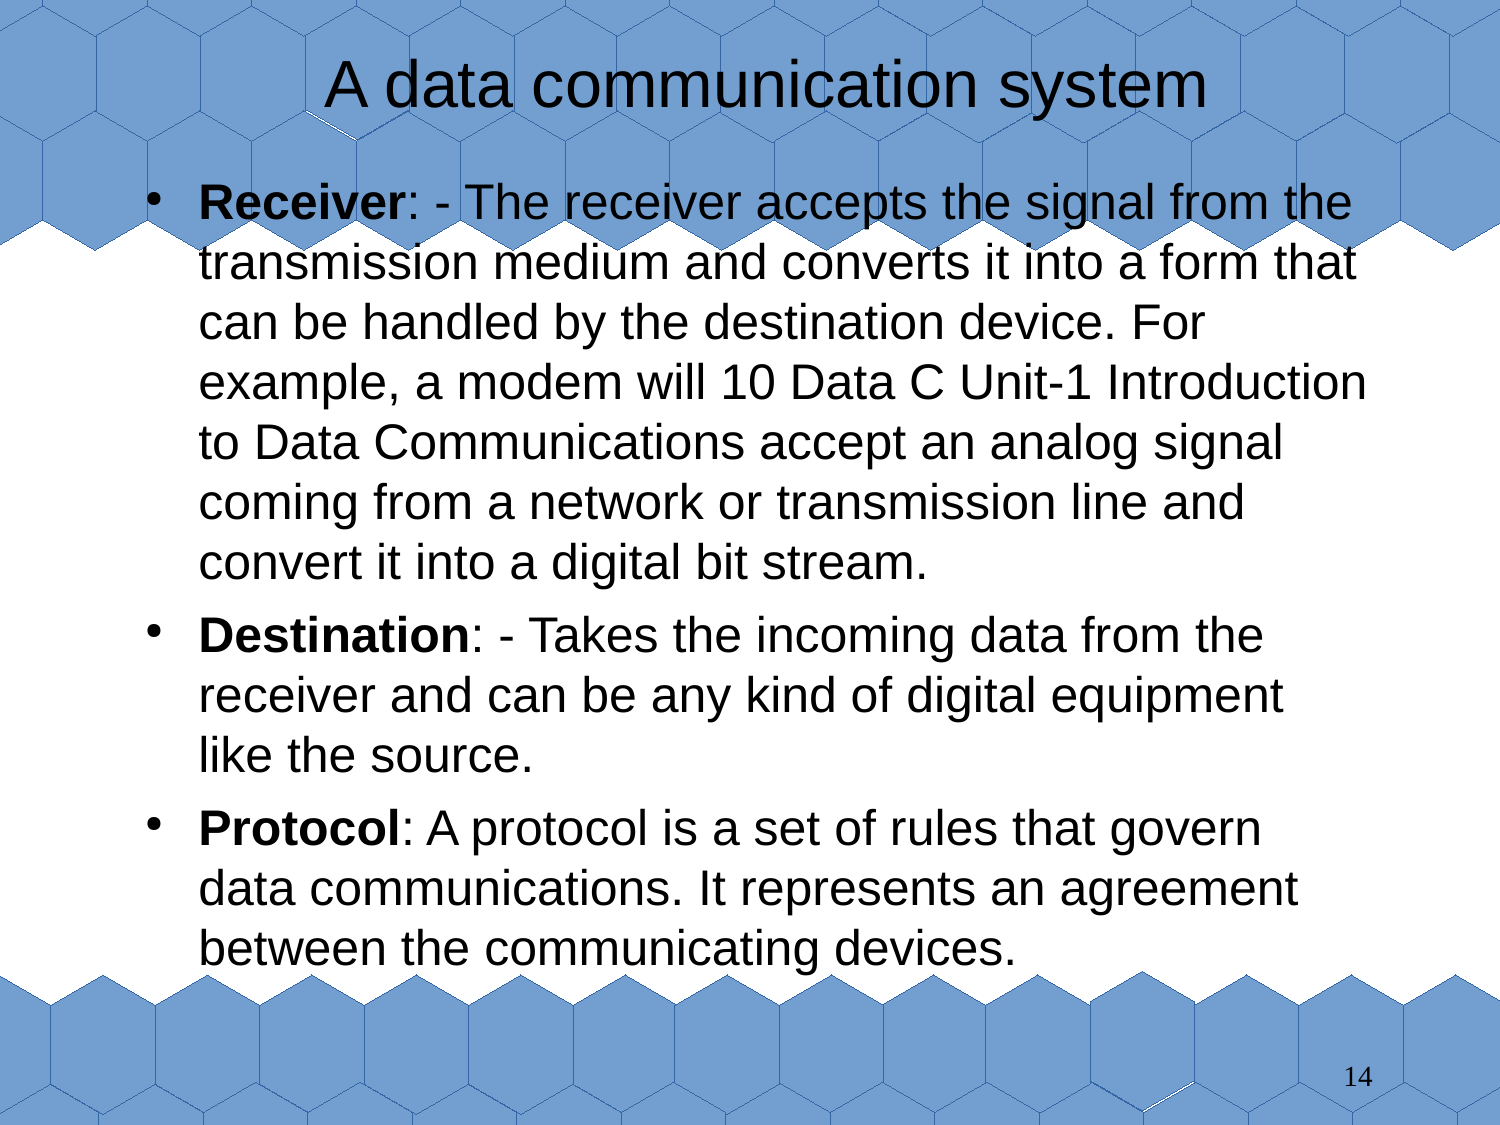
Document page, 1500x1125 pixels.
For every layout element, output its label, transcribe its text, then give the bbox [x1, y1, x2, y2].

list Receiver: - The receiver accepts the signal from the transmission medium and converts it into a form that can be handled by the destination device. For example, a modem will 10 Data C Unit-1 Introduction to Data Communications accept an analog signal coming from a network or transmission line and convert it into a digital bit stream. Destination: - Takes the incoming data from the receiver and can be any kind of digital equipment like the source. Protocol: A protocol is a set of rules that govern data communications. It represents an agreement between the communicating devices. [112, 162, 1388, 1025]
text_box <number> [1074, 1050, 1388, 1125]
title A data communication system [112, 0, 1388, 162]
